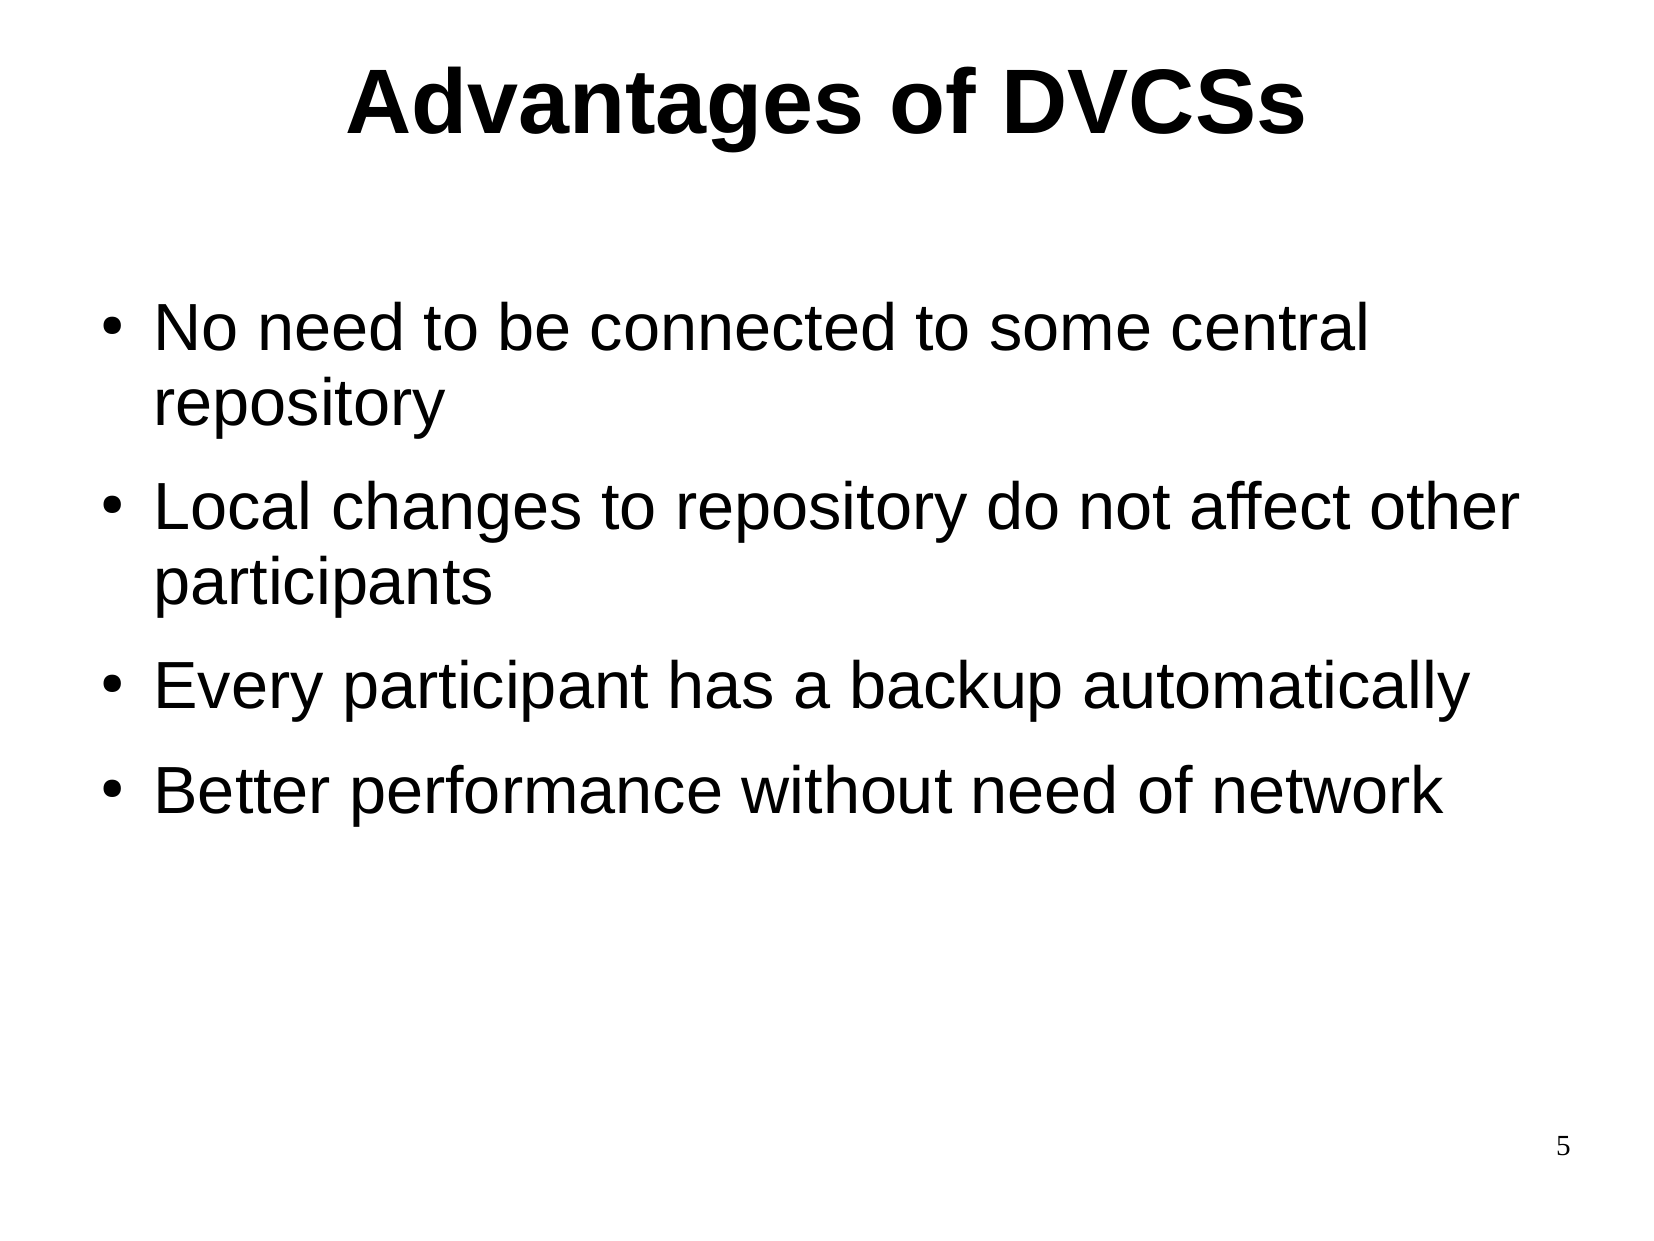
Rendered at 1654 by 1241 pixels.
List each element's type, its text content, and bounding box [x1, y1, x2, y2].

list No need to be connected to some central repository Local changes to repository do not affect other participants Every participant has a backup automatically Better performance without need of network [82, 290, 1571, 1010]
title Advantages of DVCSs [82, 49, 1571, 257]
